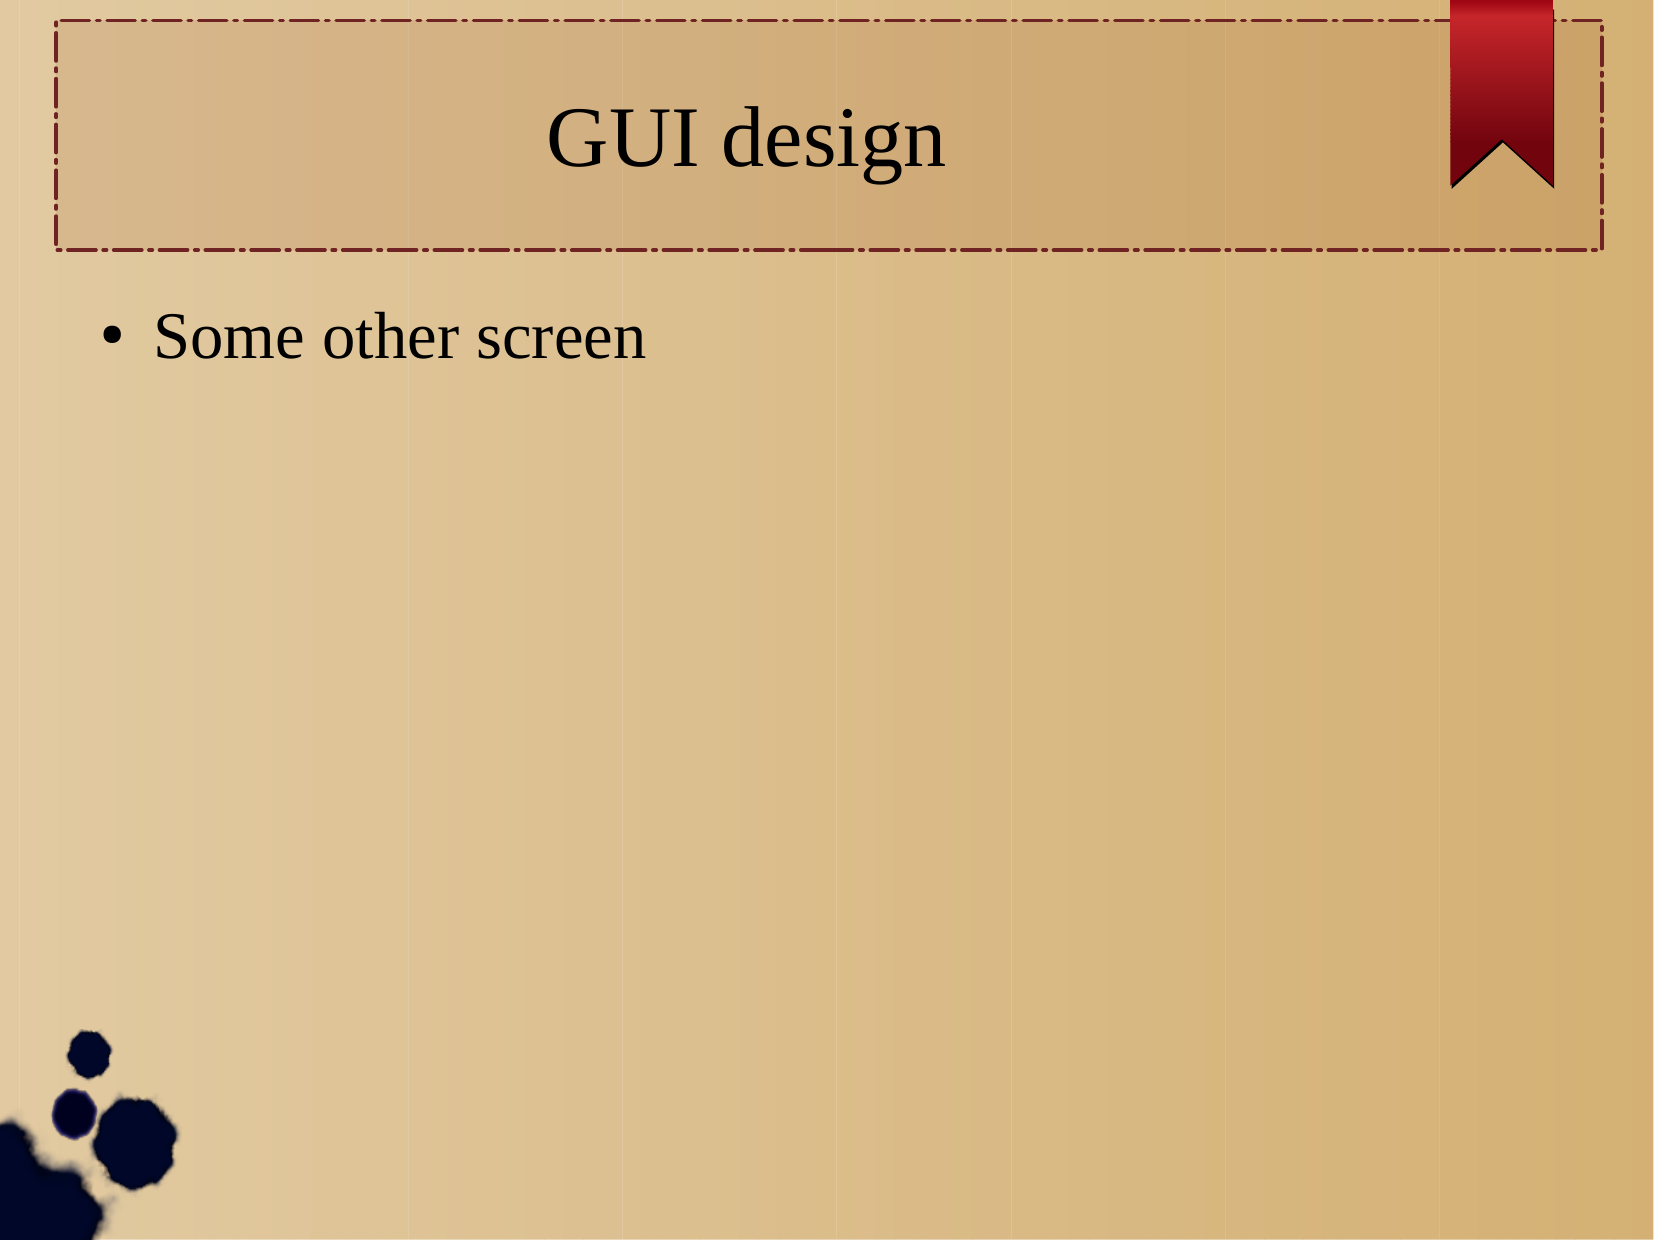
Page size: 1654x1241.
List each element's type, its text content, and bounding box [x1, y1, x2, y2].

list Some other screen [82, 299, 1571, 1019]
title GUI design [82, 47, 1412, 229]
